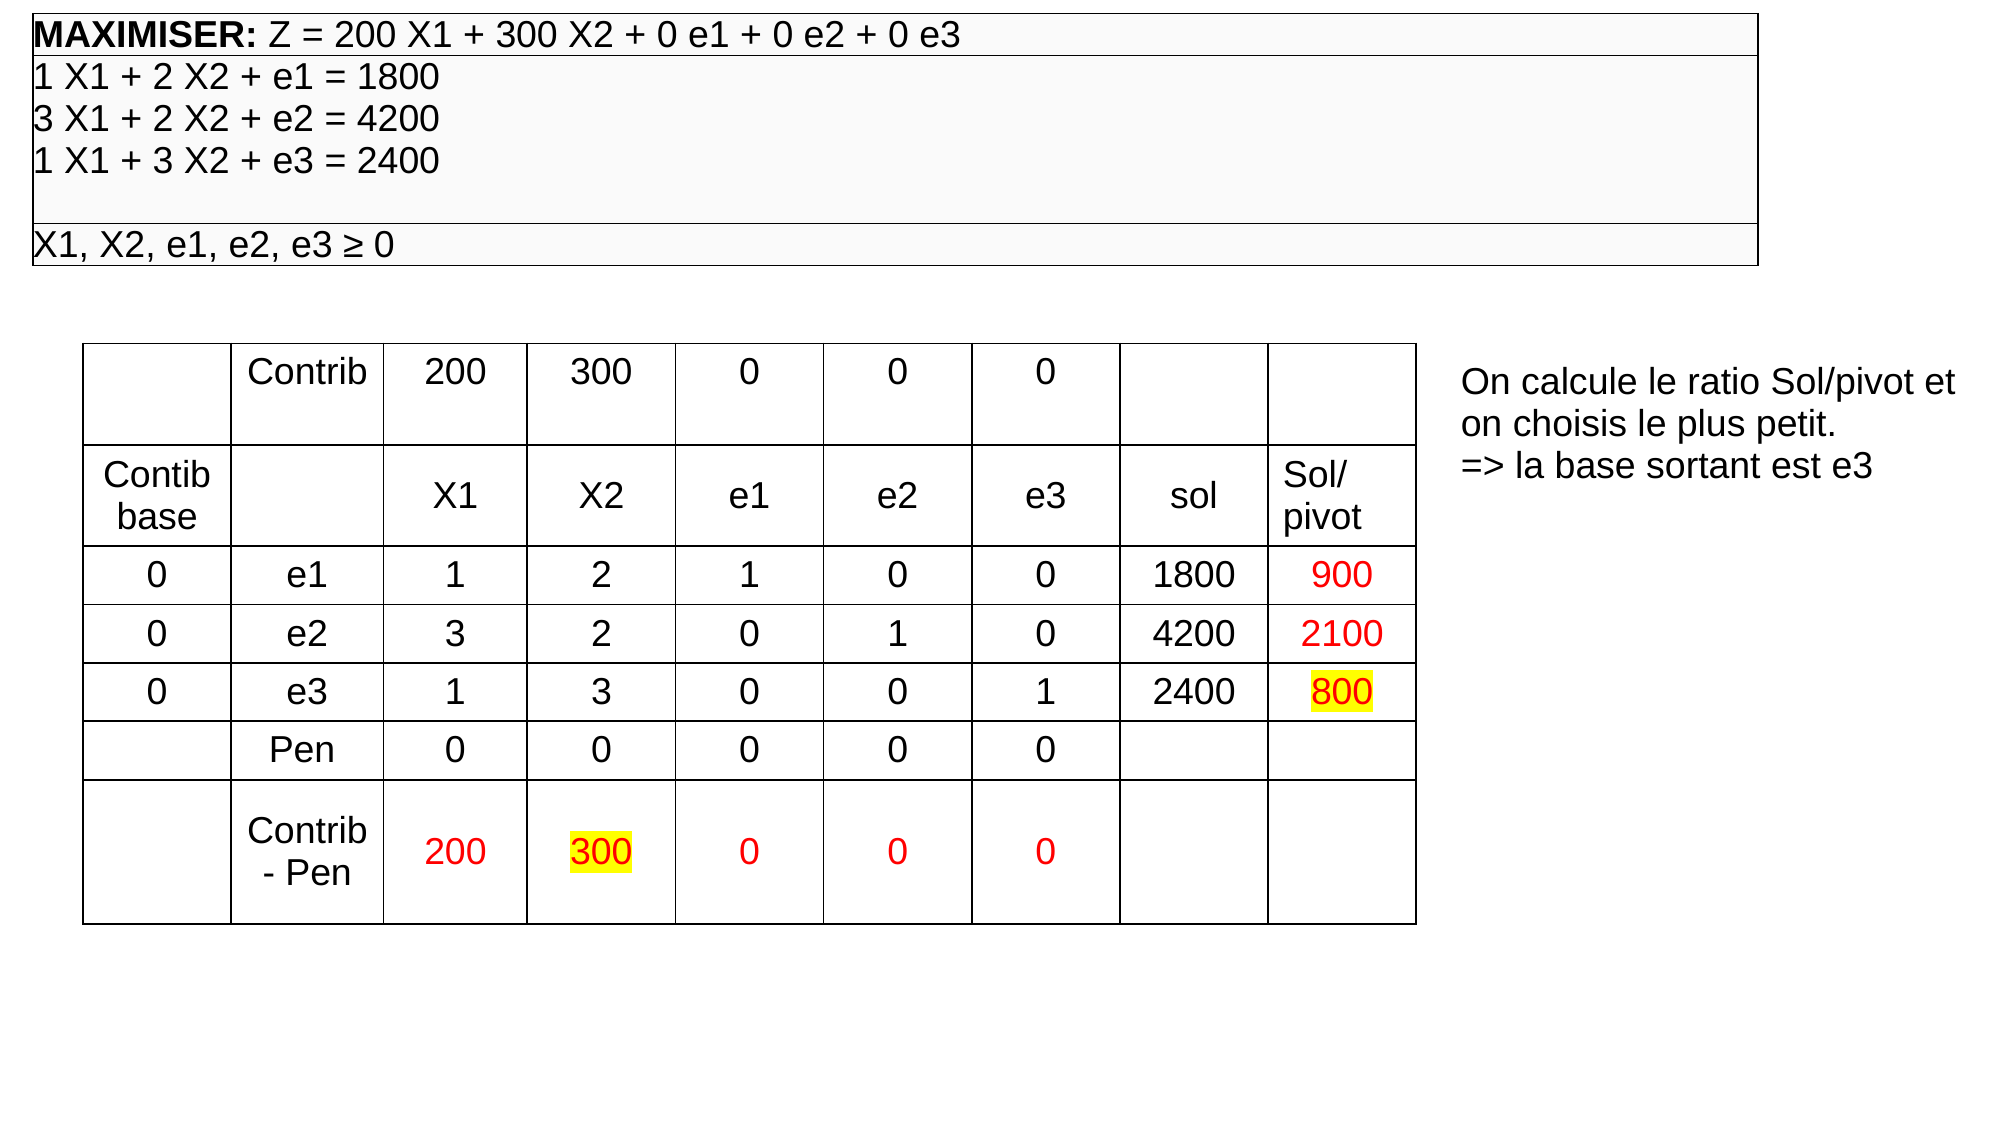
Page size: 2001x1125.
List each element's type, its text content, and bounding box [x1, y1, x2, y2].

table_cell 0 [824, 664, 971, 720]
table_header [84, 344, 230, 444]
table_header MAXIMISER: Z = 200 X1 + 300 X2 + 0 e1 + 0 e2 + 0 e3 [34, 14, 1757, 55]
table_cell [1121, 722, 1267, 779]
table_cell 2400 [1121, 664, 1267, 720]
table_cell e3 [232, 664, 383, 720]
table_cell 0 [824, 547, 971, 604]
table_cell 2 [528, 605, 675, 662]
table_cell 0 [84, 664, 230, 720]
table_cell 1 [973, 664, 1119, 720]
table_cell 0 [973, 547, 1119, 604]
table_cell [1269, 781, 1415, 923]
table_cell 0 [676, 605, 823, 662]
table_cell 0 [676, 664, 823, 720]
table_header 300 [528, 344, 675, 444]
table_header Contrib [232, 344, 383, 444]
table_cell 2 [528, 547, 675, 604]
table_cell 4200 [1121, 605, 1267, 662]
table_cell 0 [676, 781, 823, 923]
table_cell 0 [384, 722, 526, 779]
table_cell 0 [824, 722, 971, 779]
table_cell 0 [528, 722, 675, 779]
table_header 0 [824, 344, 971, 444]
table_cell 0 [973, 722, 1119, 779]
table_cell 3 [384, 605, 526, 662]
table_cell 800 [1269, 664, 1415, 720]
table_cell sol [1121, 446, 1267, 545]
table_cell 300 [528, 781, 675, 923]
table_cell 0 [676, 722, 823, 779]
table_cell e1 [232, 547, 383, 604]
table_cell X2 [528, 446, 675, 545]
table_cell 0 [824, 781, 971, 923]
table_header 0 [973, 344, 1119, 444]
table_header [1121, 344, 1267, 444]
table_cell Pen [232, 722, 383, 779]
table_cell 1800 [1121, 547, 1267, 604]
table_cell e1 [676, 446, 823, 545]
table_cell 1 [384, 547, 526, 604]
table_cell e2 [824, 446, 971, 545]
table_cell 200 [384, 781, 526, 923]
table_cell 900 [1269, 547, 1415, 604]
table_header 200 [384, 344, 526, 444]
table_header [1269, 344, 1415, 444]
table_cell [84, 781, 230, 923]
table_cell Sol/pivot [1269, 446, 1415, 545]
table_cell [84, 722, 230, 779]
table_cell [232, 446, 383, 545]
table_cell e3 [973, 446, 1119, 545]
table_cell Contrib - Pen [232, 781, 383, 923]
table_cell X1, X2, e1, e2, e3 ≥ 0 [34, 224, 1757, 265]
table_cell 0 [973, 605, 1119, 662]
table_cell 1 [824, 605, 971, 662]
table_cell 1 [676, 547, 823, 604]
table_cell 2100 [1269, 605, 1415, 662]
table_cell Contib base [84, 446, 230, 545]
table_cell 1 [384, 664, 526, 720]
table_cell 0 [84, 605, 230, 662]
table_cell X1 [384, 446, 526, 545]
table_cell 0 [973, 781, 1119, 923]
table_cell 0 [84, 547, 230, 604]
table_header 0 [676, 344, 823, 444]
table_cell 1 X1 + 2 X2 + e1 = 1800 3 X1 + 2 X2 + e2 = 4200 1 X1 + 3 X2 + e3 = 2400 [34, 56, 1757, 223]
table_cell [1269, 722, 1415, 779]
table_cell e2 [232, 605, 383, 662]
table_cell 3 [528, 664, 675, 720]
text_box On calcule le ratio Sol/pivot et on choisis le plus petit. => la base sortant est e3 [1446, 352, 1988, 901]
table_cell [1121, 781, 1267, 923]
